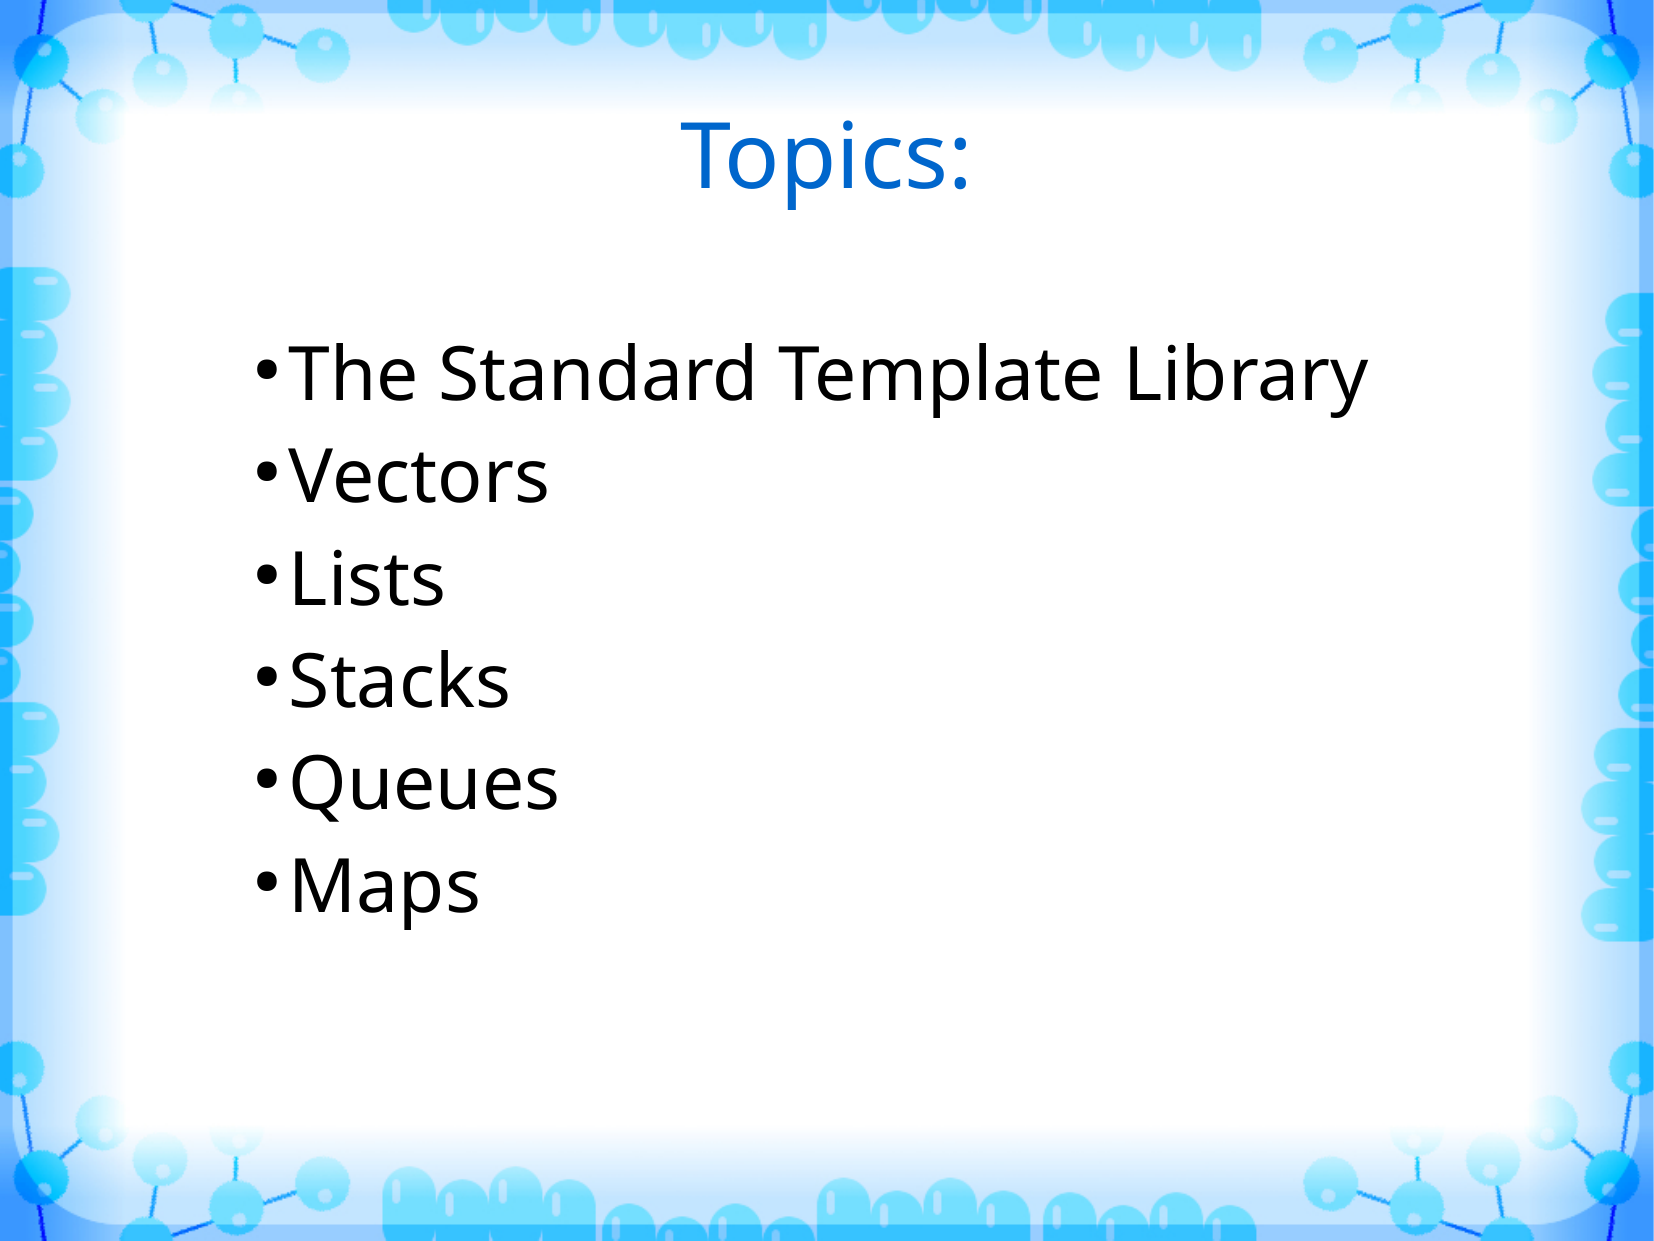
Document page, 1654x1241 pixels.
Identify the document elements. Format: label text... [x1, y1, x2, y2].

picture [0, 0, 1654, 1241]
text_box The Standard Template Library Vectors Lists Stacks Queues Maps [253, 332, 1441, 923]
title Topics: [82, 49, 1571, 257]
